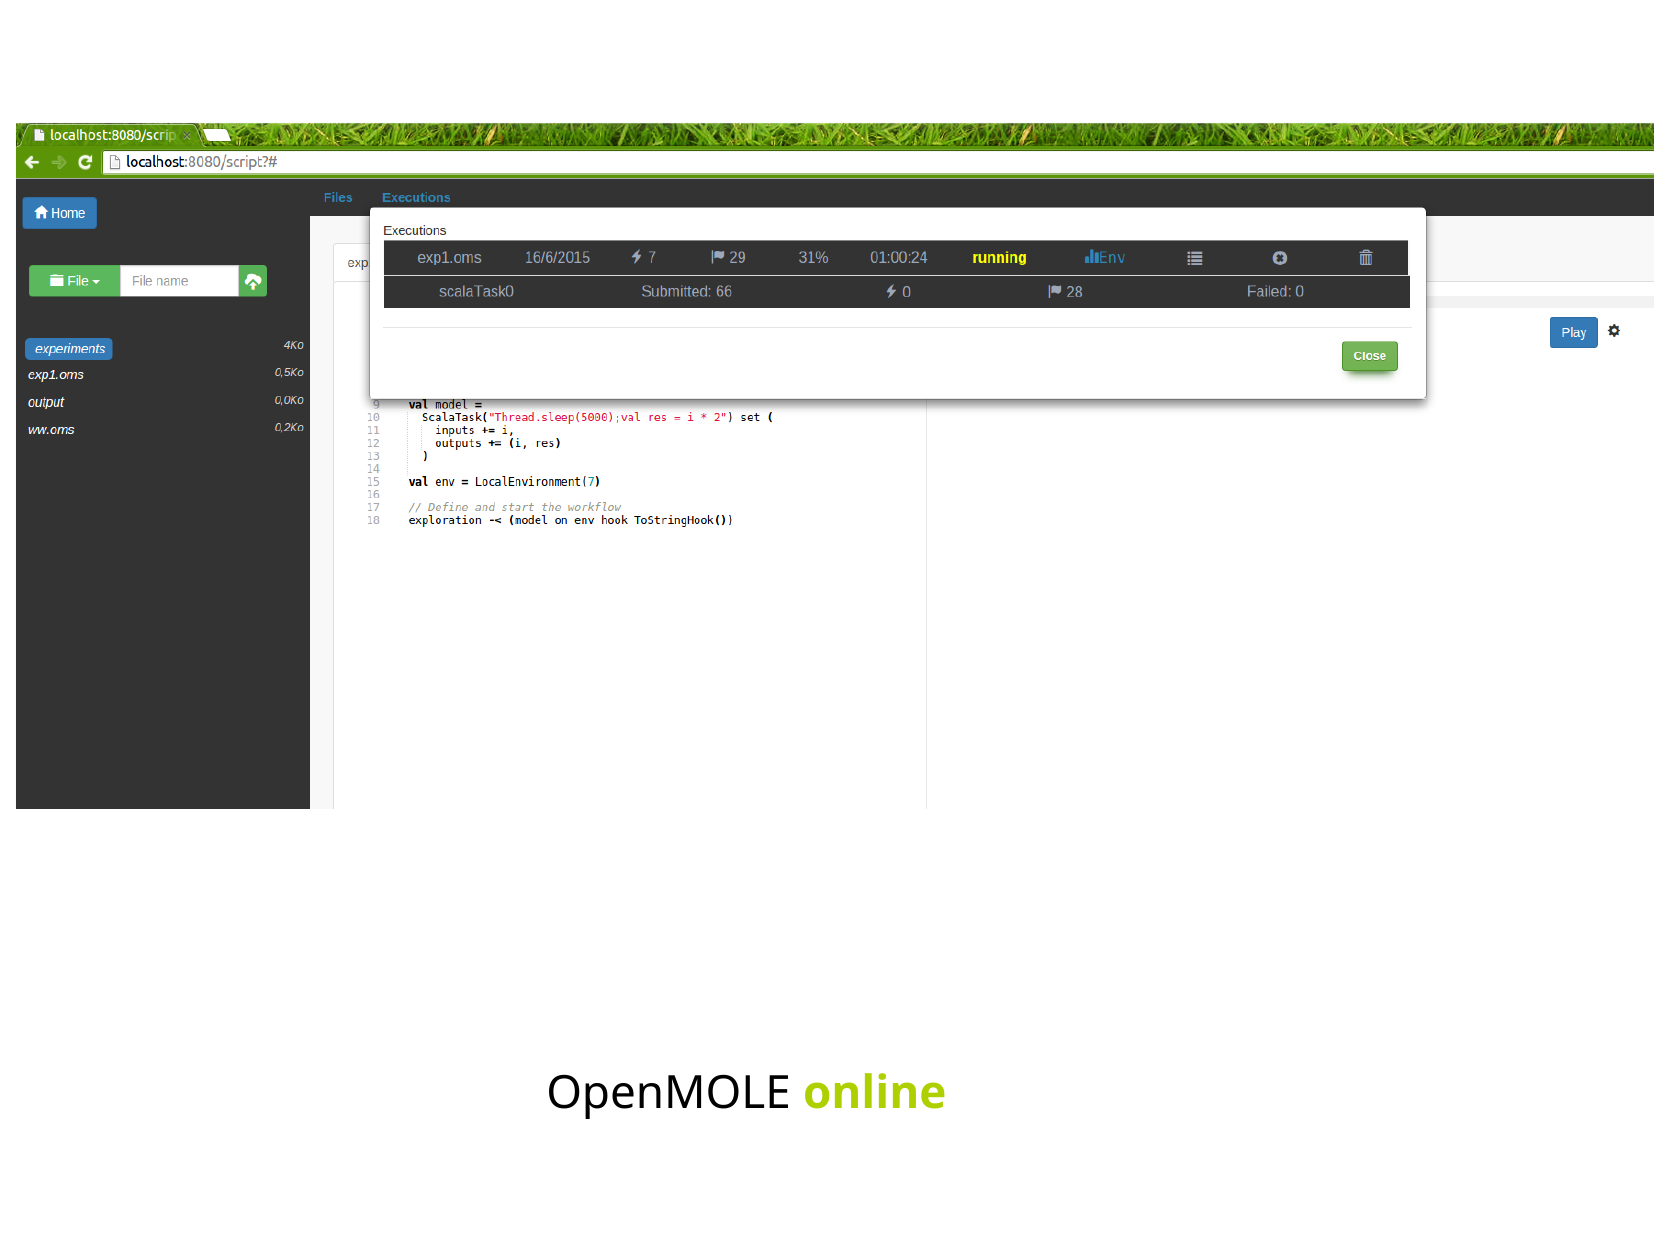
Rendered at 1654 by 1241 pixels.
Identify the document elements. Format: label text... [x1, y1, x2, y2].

picture [11, 118, 1654, 809]
text_box OpenMOLE online [531, 1052, 1252, 1134]
